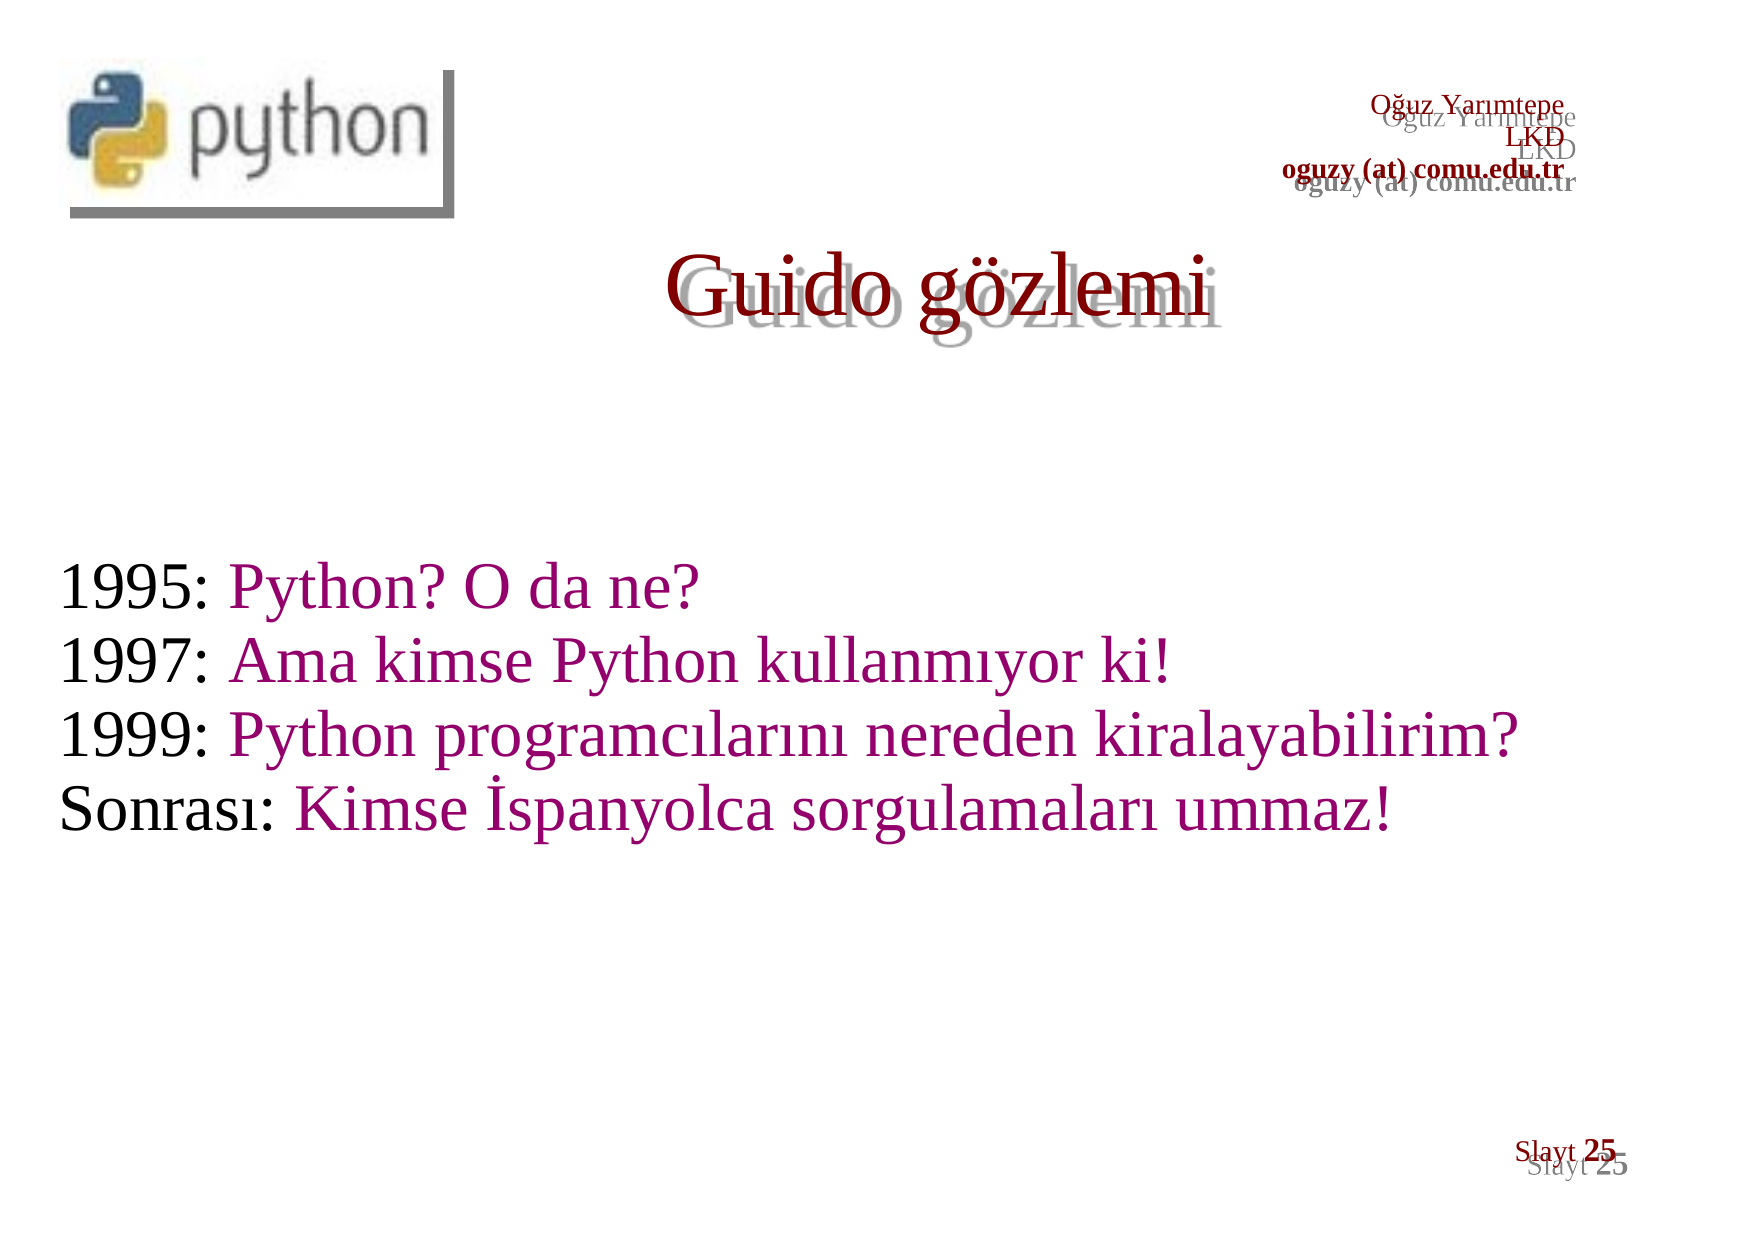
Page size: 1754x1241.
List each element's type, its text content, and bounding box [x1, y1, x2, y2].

subtitle 1995: Python? O da ne? 1997: Ama kimse Python kullanmıyor ki! 1999: Python programcılarını nereden kiralayabilirim? Sonrası: Kimse İspanyolca sorgulamaları ummaz! [59, 360, 1695, 1034]
title Guido gözlemi [194, 214, 1684, 355]
picture [59, 58, 443, 207]
